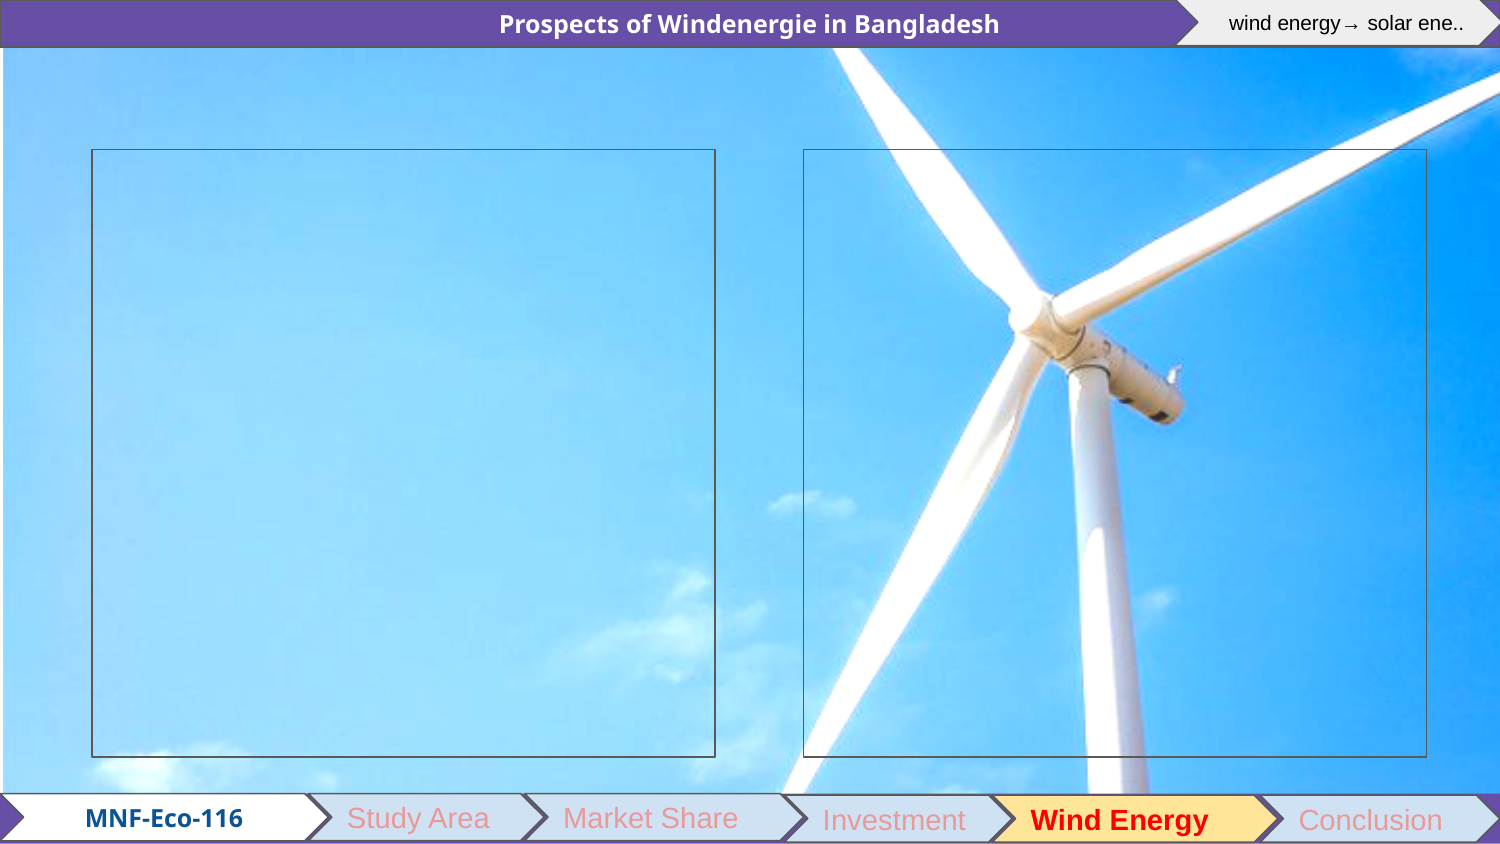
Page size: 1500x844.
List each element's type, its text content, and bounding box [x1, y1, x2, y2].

text_box MNF-Eco-116 [0, 793, 329, 841]
text_box Wind Energy [992, 795, 1278, 843]
text_box Prospects of Windenergie in Bangladesh [0, 0, 1500, 48]
text_box Study Area [308, 793, 545, 841]
picture [2, 48, 1500, 793]
text_box Conclusion [1259, 795, 1500, 843]
text_box Investment [784, 795, 1013, 843]
text_box Market Share [524, 793, 804, 841]
text_box [0, 793, 1500, 844]
text_box [0, 795, 22, 839]
text_box wind energy→ solar ene.. [1174, 0, 1500, 46]
